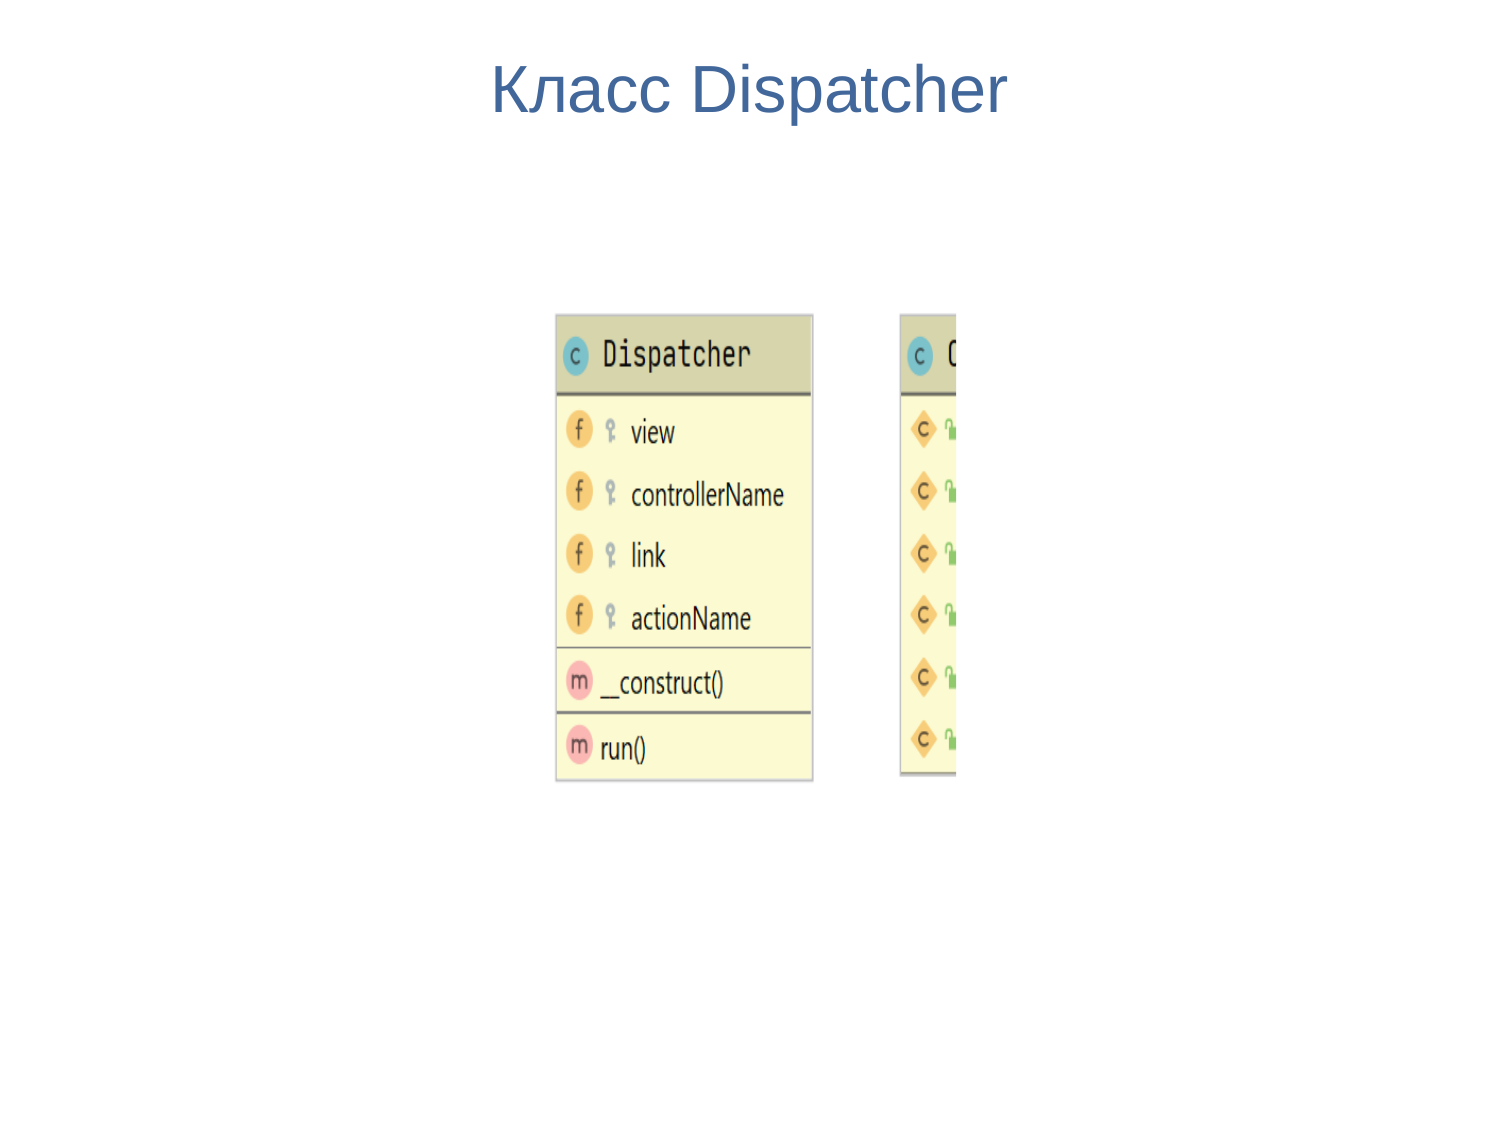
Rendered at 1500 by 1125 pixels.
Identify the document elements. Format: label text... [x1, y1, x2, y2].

text_box Класс Dispatcher [74, 45, 1425, 138]
picture [543, 301, 957, 788]
